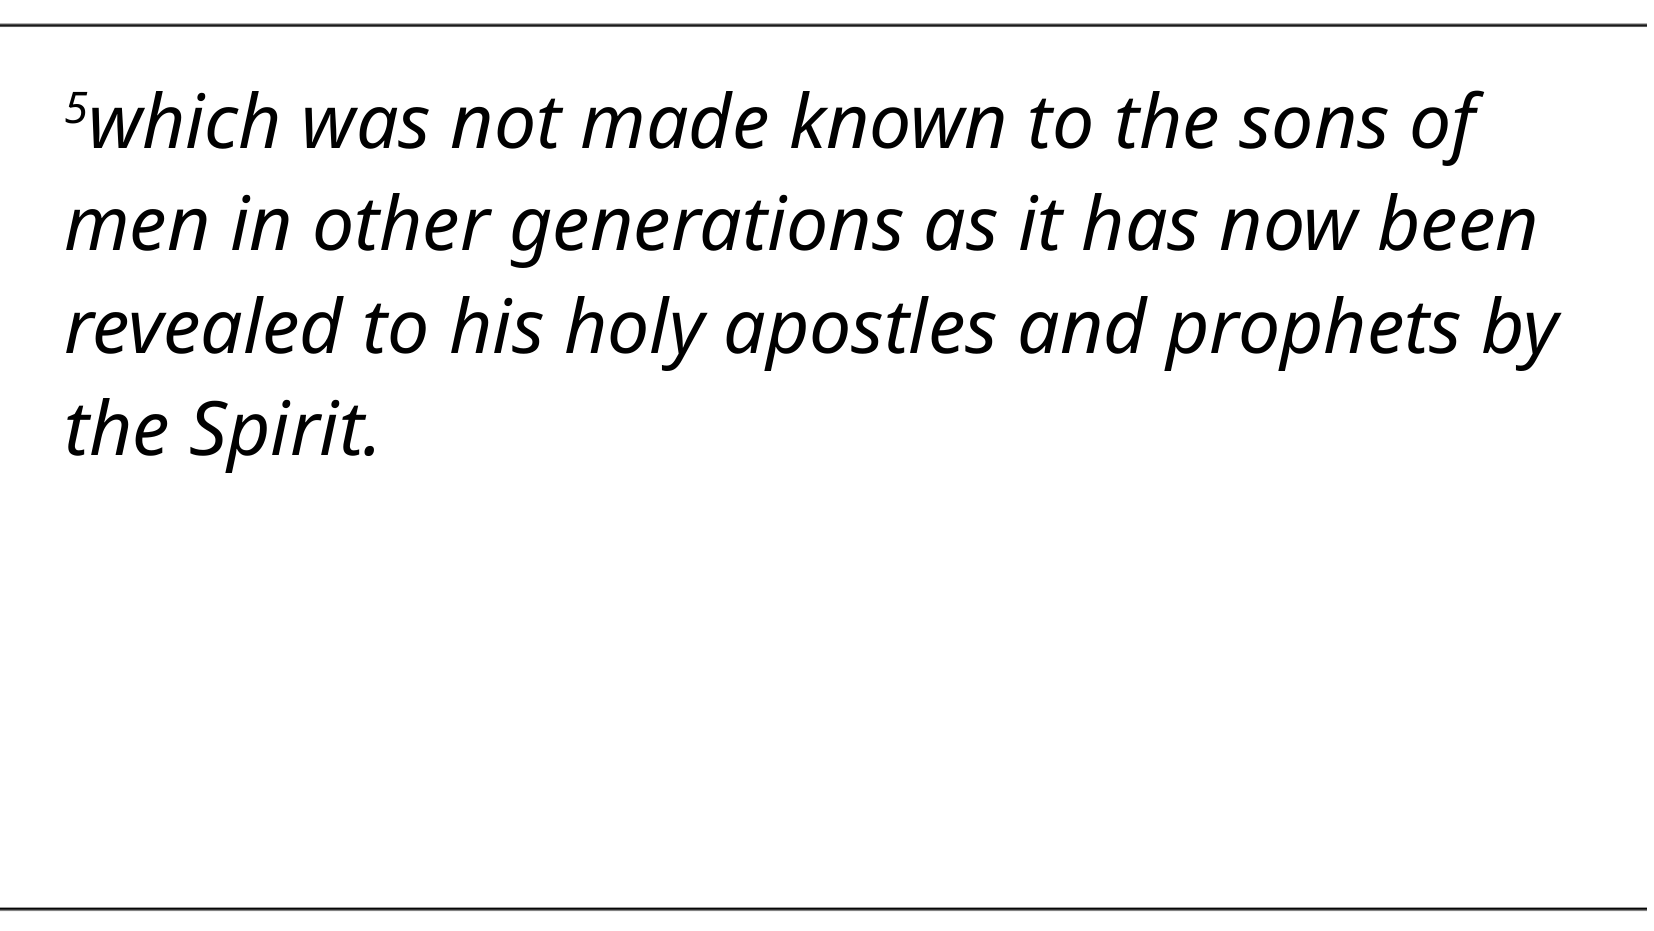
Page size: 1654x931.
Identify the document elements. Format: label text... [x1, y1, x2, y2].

picture [0, 2, 1647, 931]
text_box 5which was not made known to the sons of men in other generations as it has now been revealed to his holy apostles and prophets by the Spirit. [49, 60, 1595, 475]
